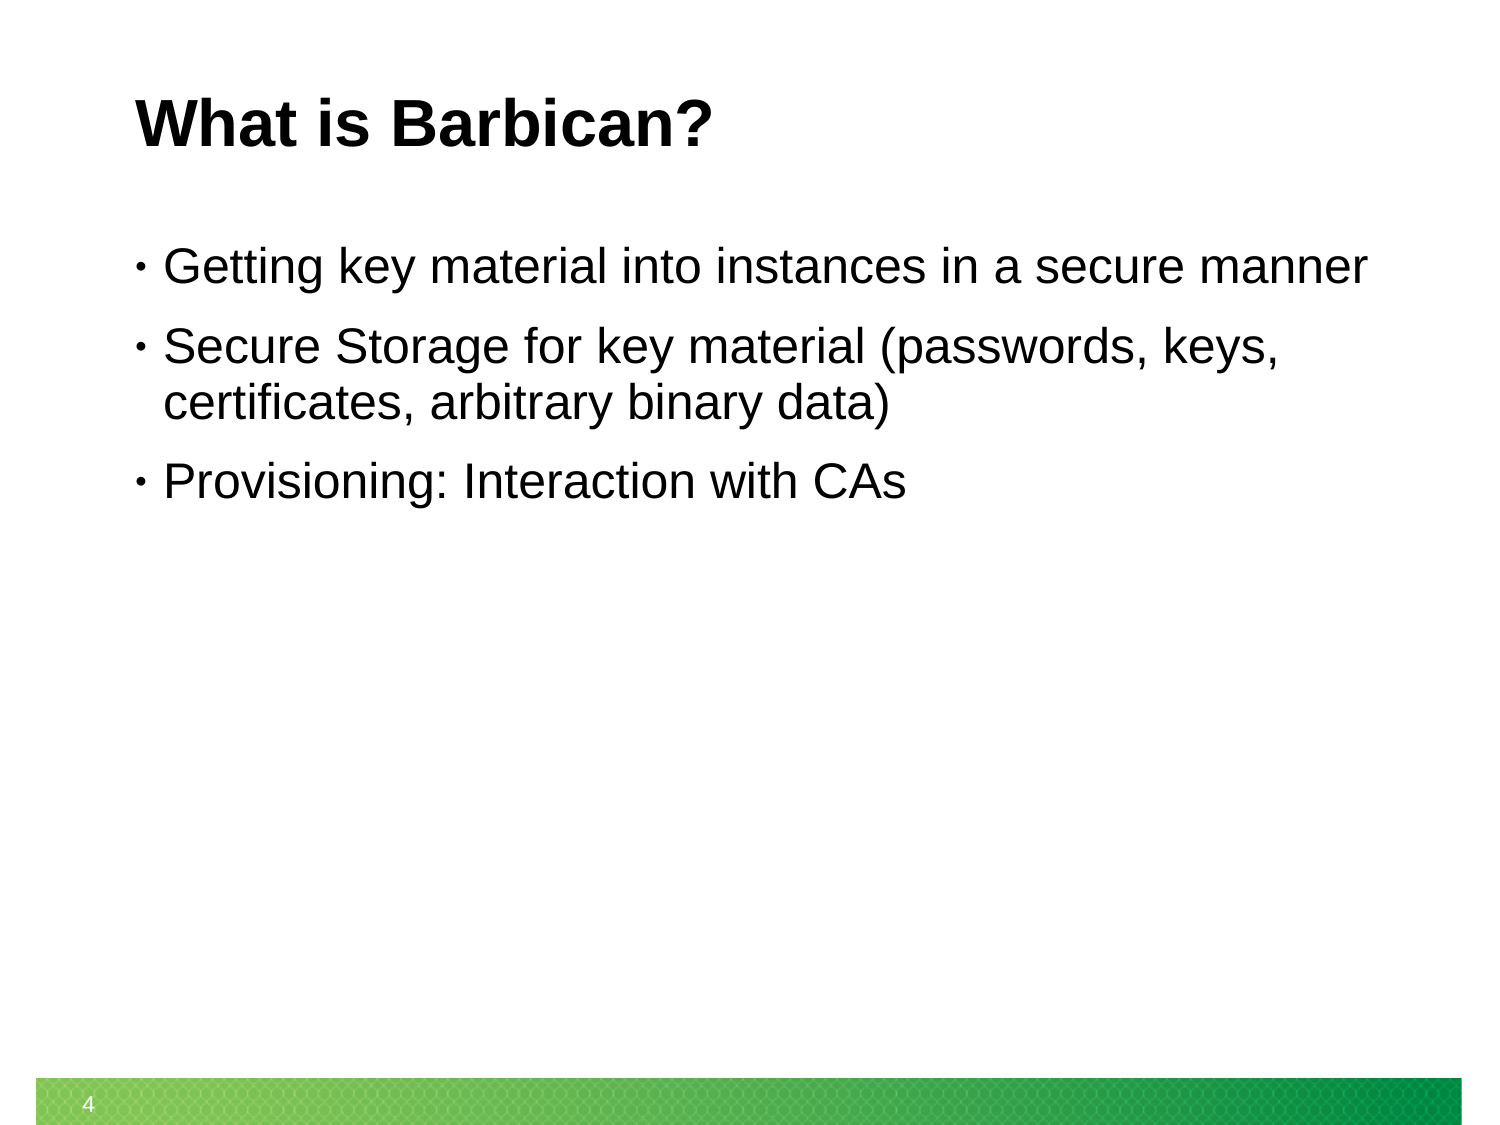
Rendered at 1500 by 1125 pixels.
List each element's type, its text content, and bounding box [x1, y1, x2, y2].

picture [36, 1078, 1462, 1125]
list Getting key material into instances in a secure manner Secure Storage for key material (passwords, keys, certificates, arbitrary binary data) Provisioning: Interaction with CAs [135, 238, 1372, 892]
title What is Barbican? [135, 41, 1372, 204]
